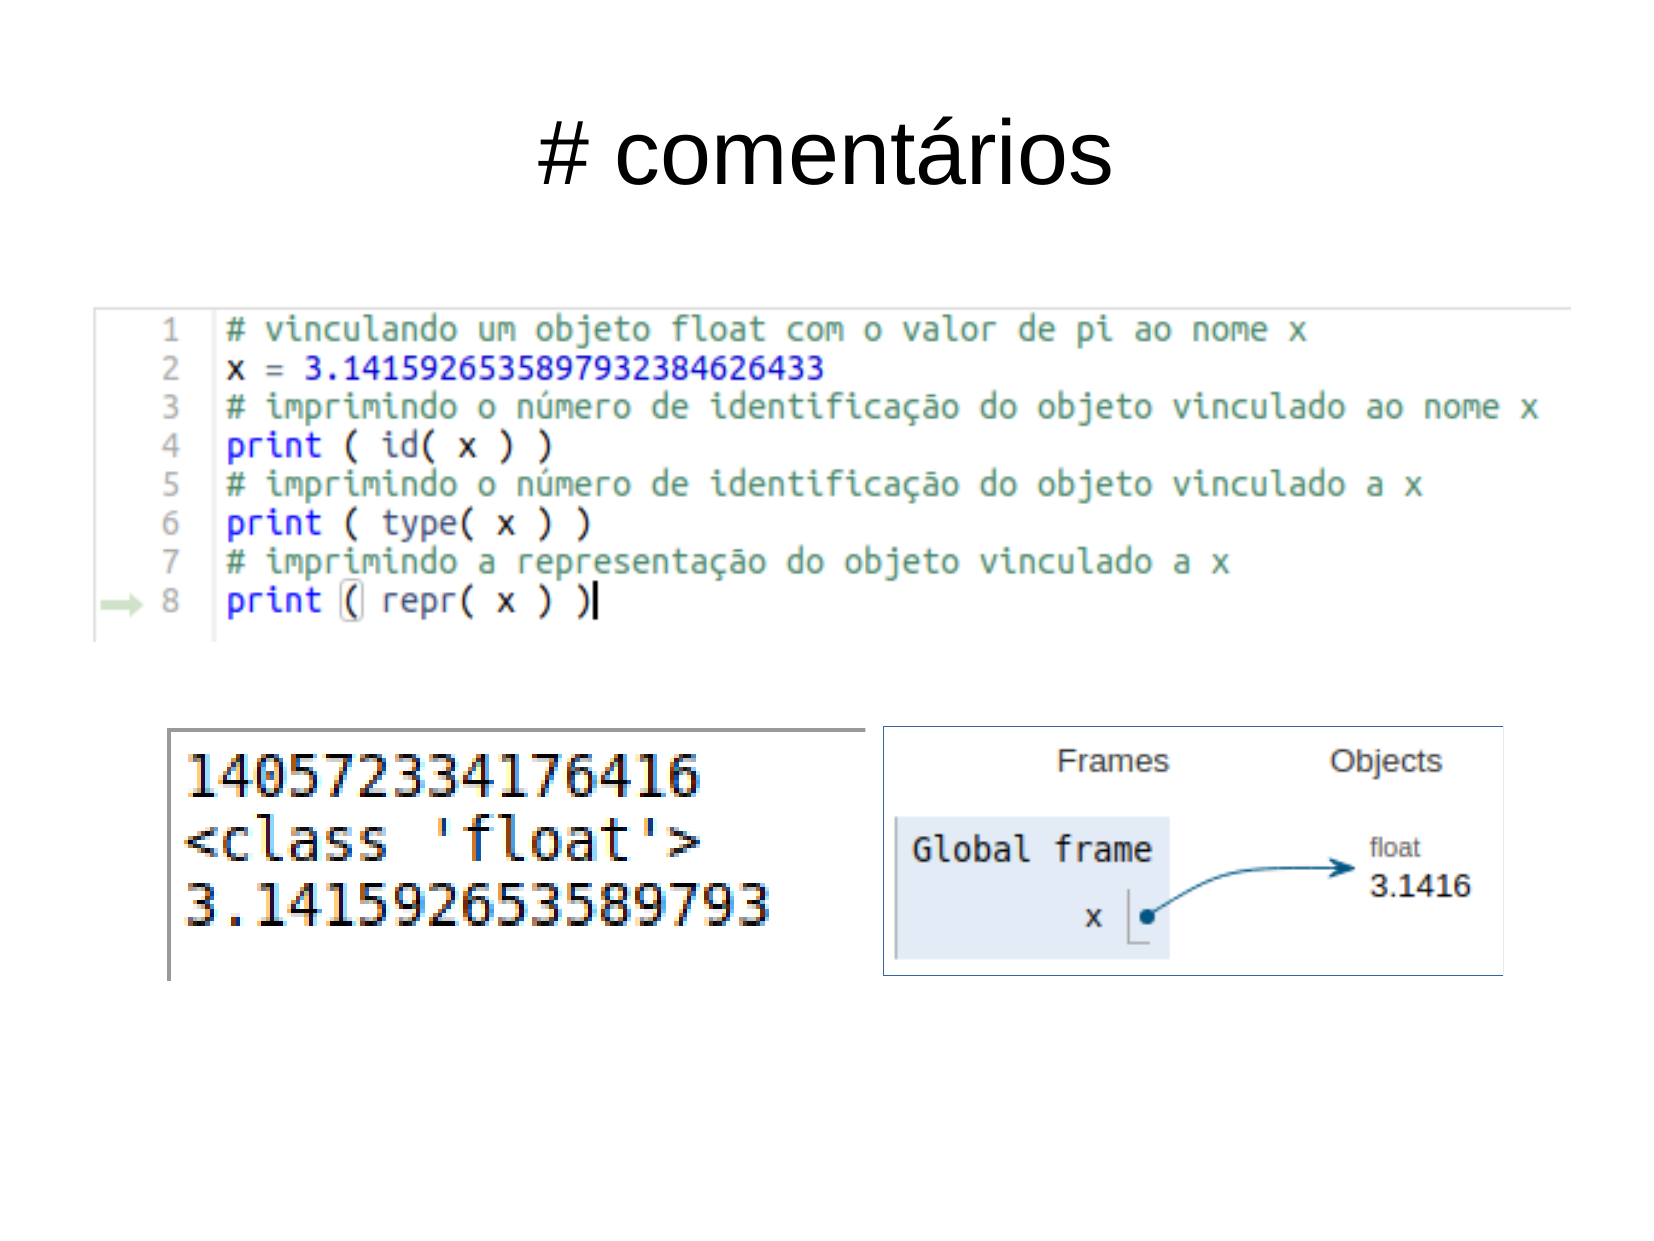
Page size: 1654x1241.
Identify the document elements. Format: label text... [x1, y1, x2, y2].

picture [82, 291, 1571, 642]
title # comentários [82, 49, 1571, 257]
picture [150, 720, 1504, 981]
